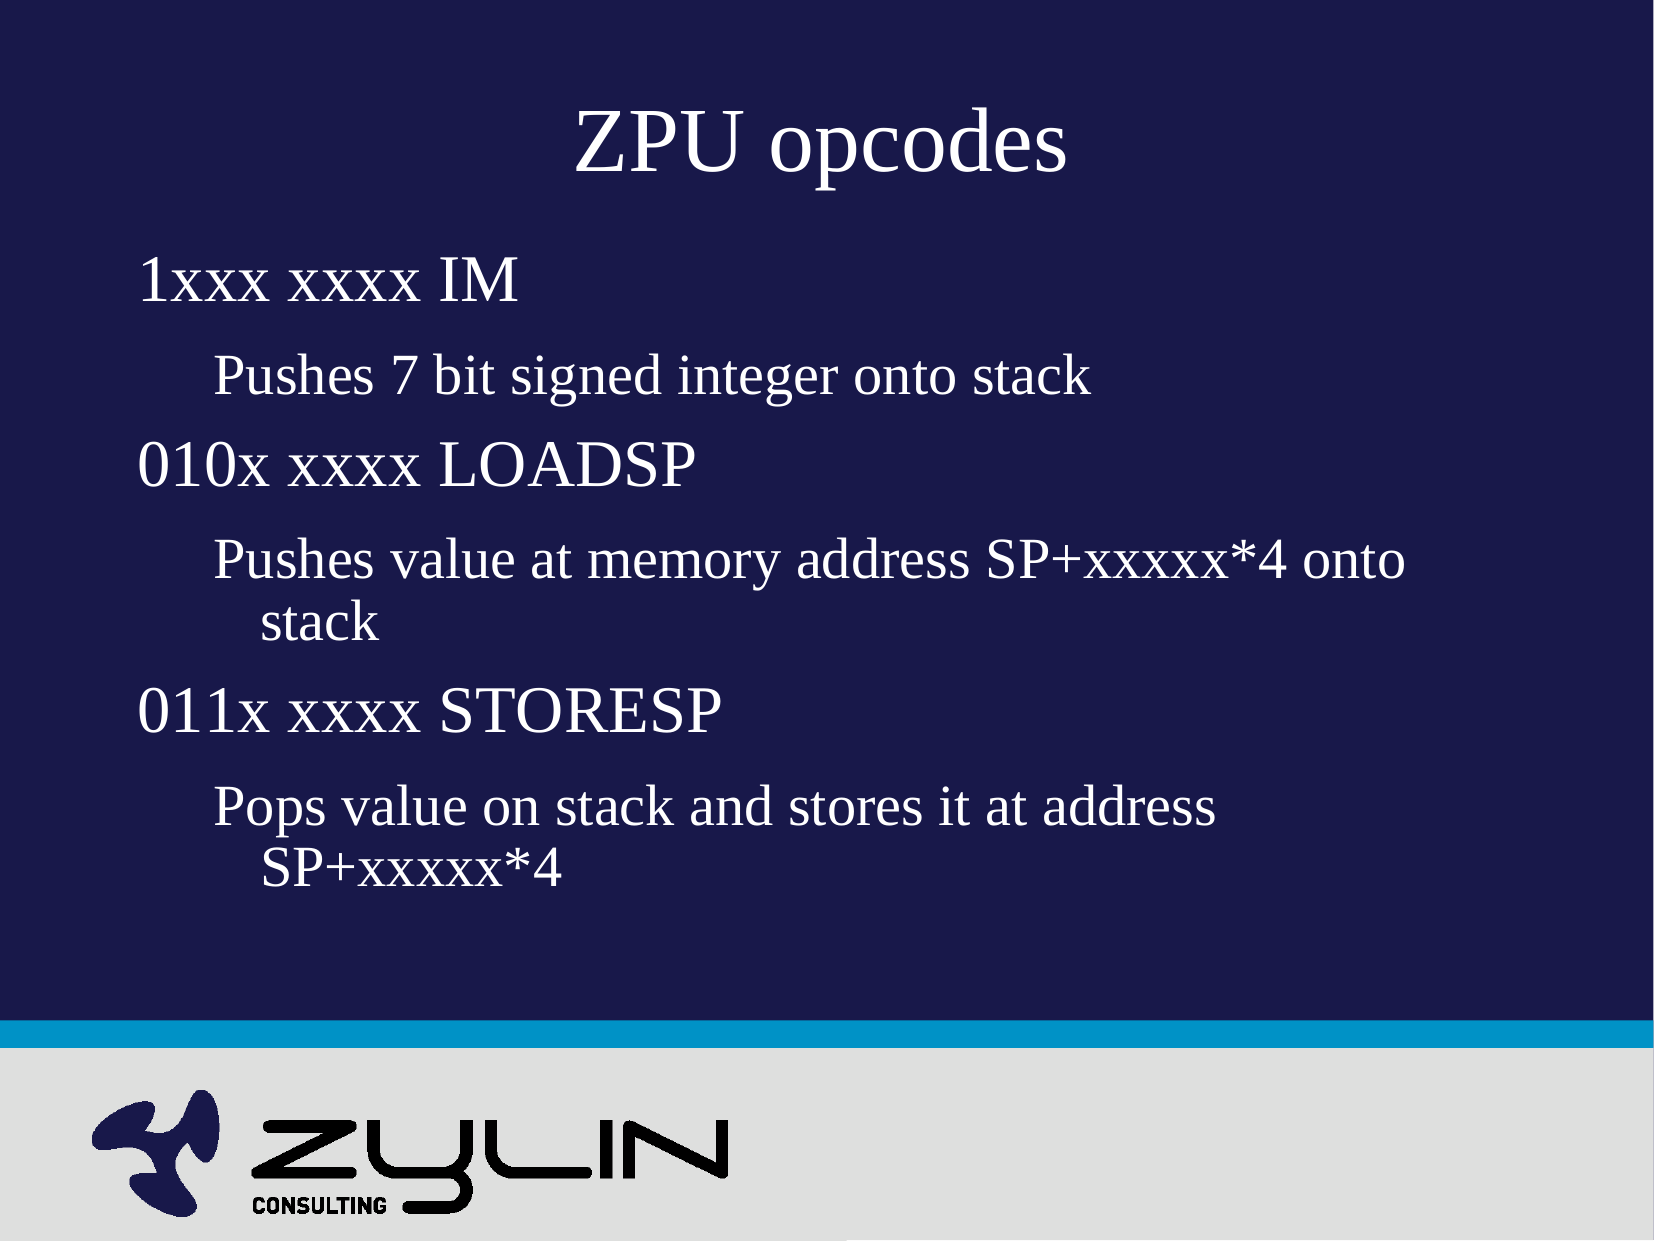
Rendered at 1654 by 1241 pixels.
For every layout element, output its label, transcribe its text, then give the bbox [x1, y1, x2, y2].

picture [0, 1049, 812, 1241]
text_box [0, 1020, 1654, 1241]
title ZPU opcodes [117, 79, 1526, 206]
list 1xxx xxxx IM Pushes 7 bit signed integer onto stack 010x xxxx LOADSP Pushes value at memory address SP+xxxxx*4 onto stack 011x xxxx STORESP Pops value on stack and stores it at address SP+xxxxx*4 [120, 245, 1533, 1008]
